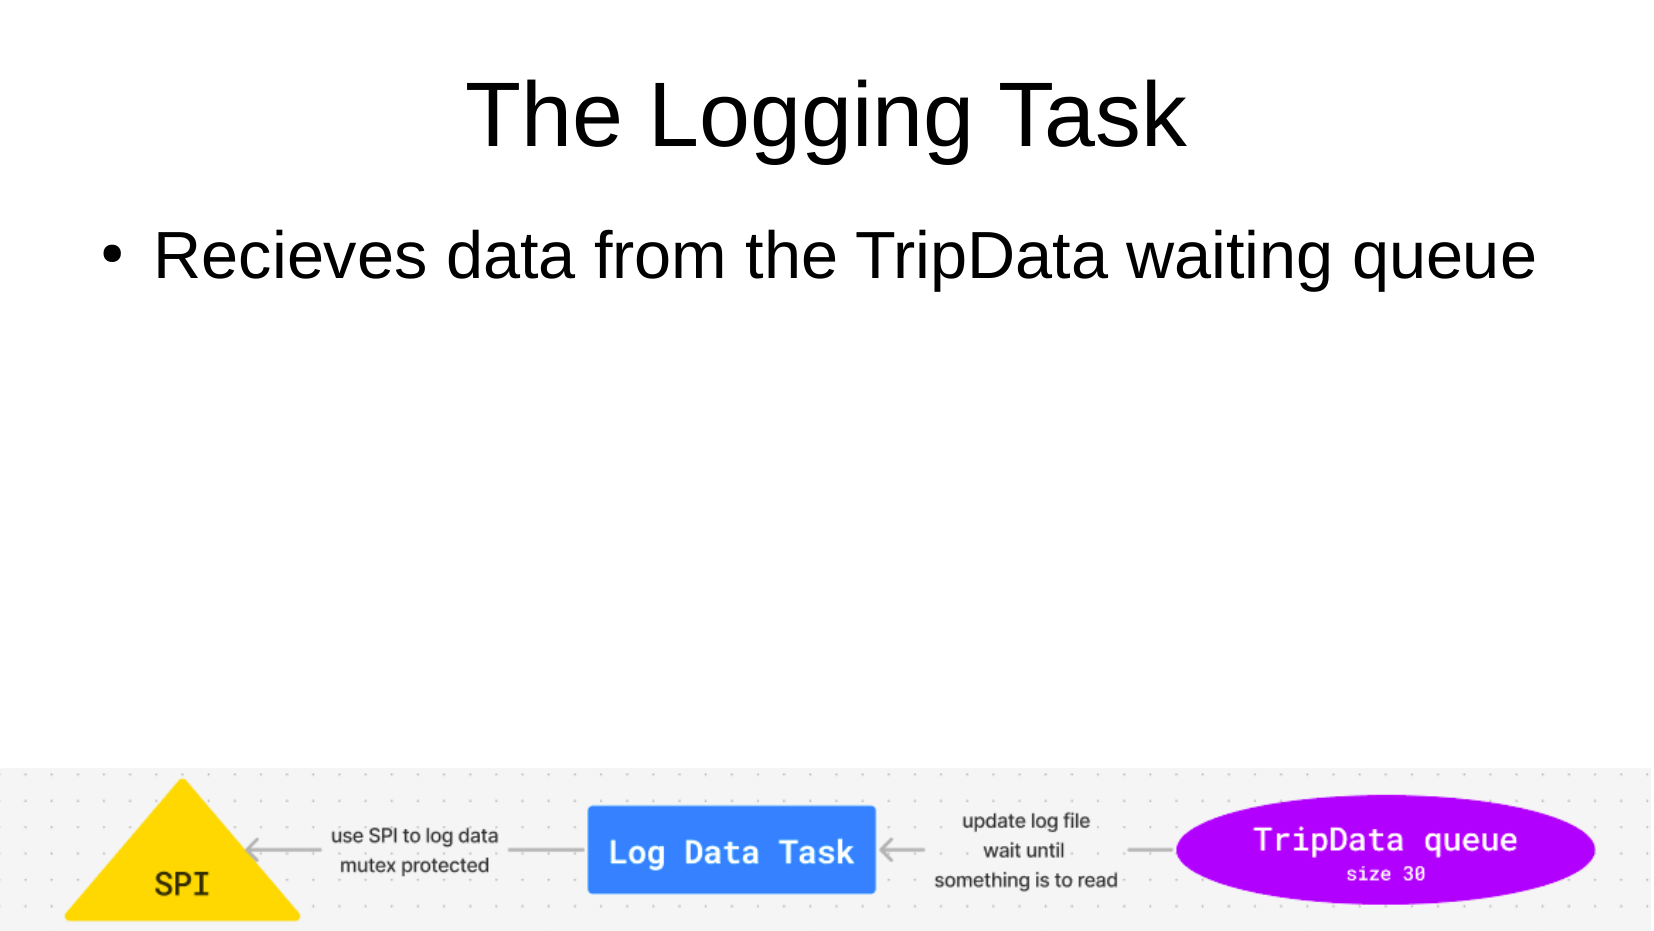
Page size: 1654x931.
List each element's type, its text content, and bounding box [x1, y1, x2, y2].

title The Logging Task [82, 37, 1571, 193]
picture [0, 768, 1651, 931]
list Recieves data from the TripData waiting queue [82, 217, 1571, 758]
